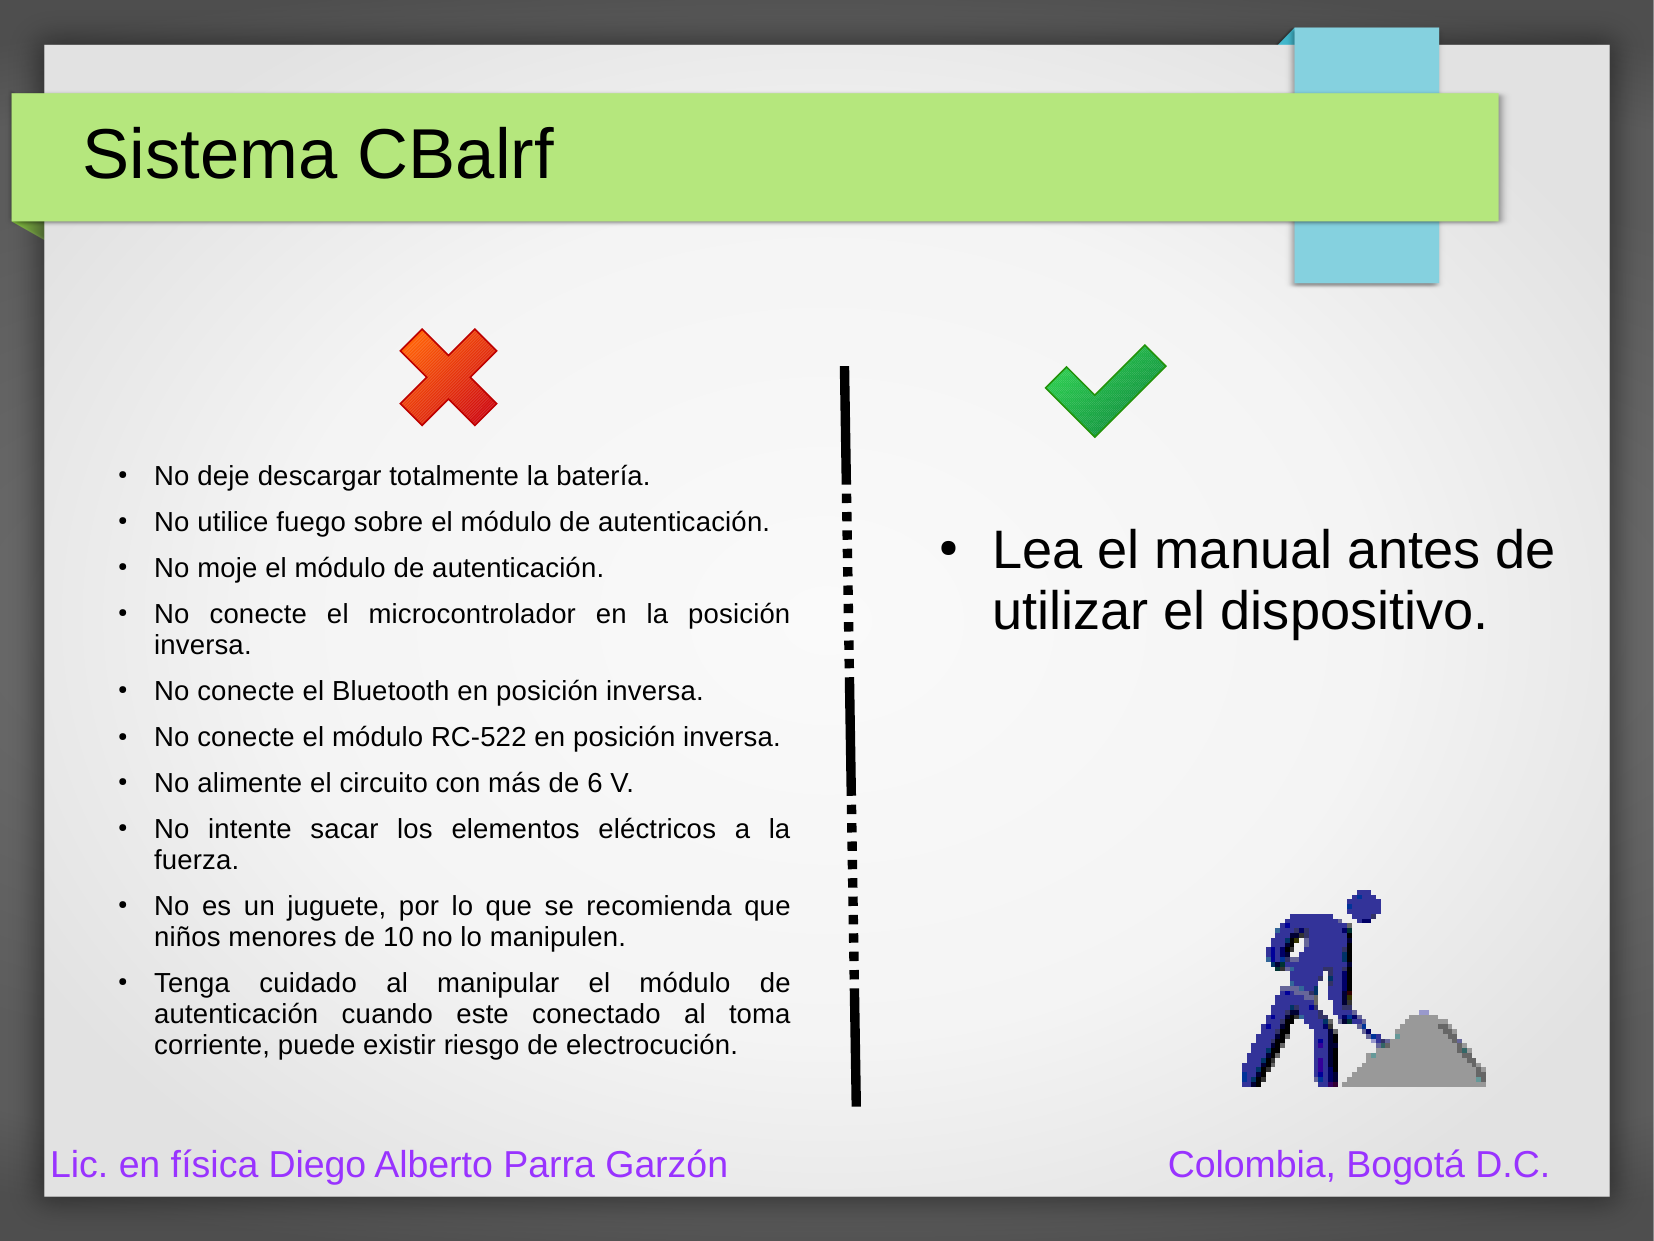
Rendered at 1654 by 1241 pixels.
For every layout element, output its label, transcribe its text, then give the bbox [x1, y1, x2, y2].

title Sistema CBalrf [82, 94, 1264, 213]
text_box Lic. en física Diego Alberto Parra Garzón Colombia, Bogotá D.C. [35, 1136, 1607, 1193]
list No deje descargar totalmente la batería. No utilice fuego sobre el módulo de autenticación. No moje el módulo de autenticación. No conecte el microcontrolador en la posición inversa. No conecte el Bluetooth en posición inversa. No conecte el módulo RC-522 en posición inversa. No alimente el circuito con más de 6 V. No intente sacar los elementos eléctricos a la fuerza. No es un juguete, por lo que se recomienda que niños menores de 10 no lo manipulen. Tenga cuidado al manipular el módulo de autenticación cuando este conectado al toma corriente, puede existir riesgo de electrocución. [118, 460, 792, 1087]
picture [0, 0, 1654, 1241]
list Lea el manual antes de utilizar el dispositivo. [921, 519, 1571, 863]
